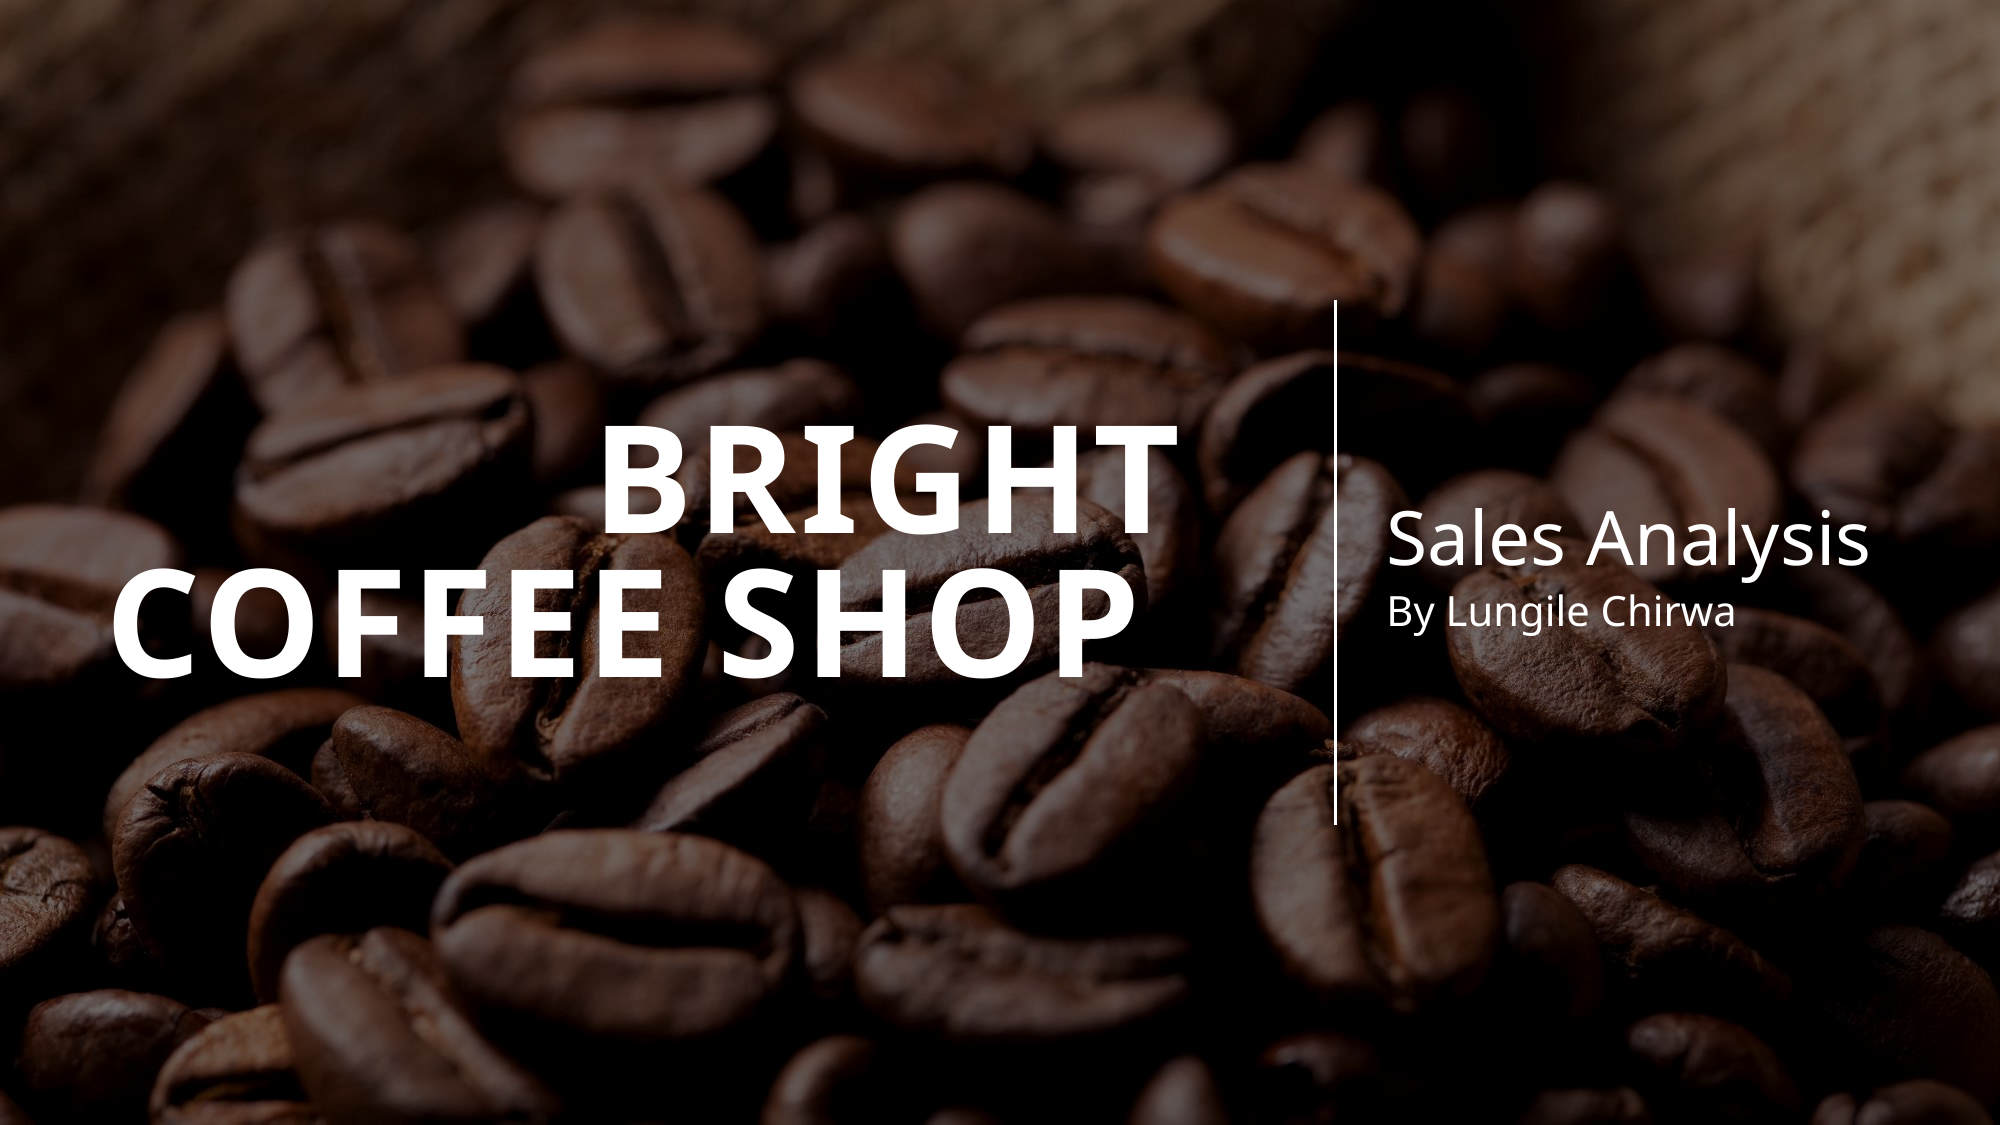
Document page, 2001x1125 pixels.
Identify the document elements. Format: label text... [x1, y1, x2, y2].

title Bright Coffee Shop [105, 105, 1281, 1020]
picture [0, 0, 2000, 1125]
subtitle Sales Analysis By Lungile Chirwa [1386, 105, 1895, 1020]
